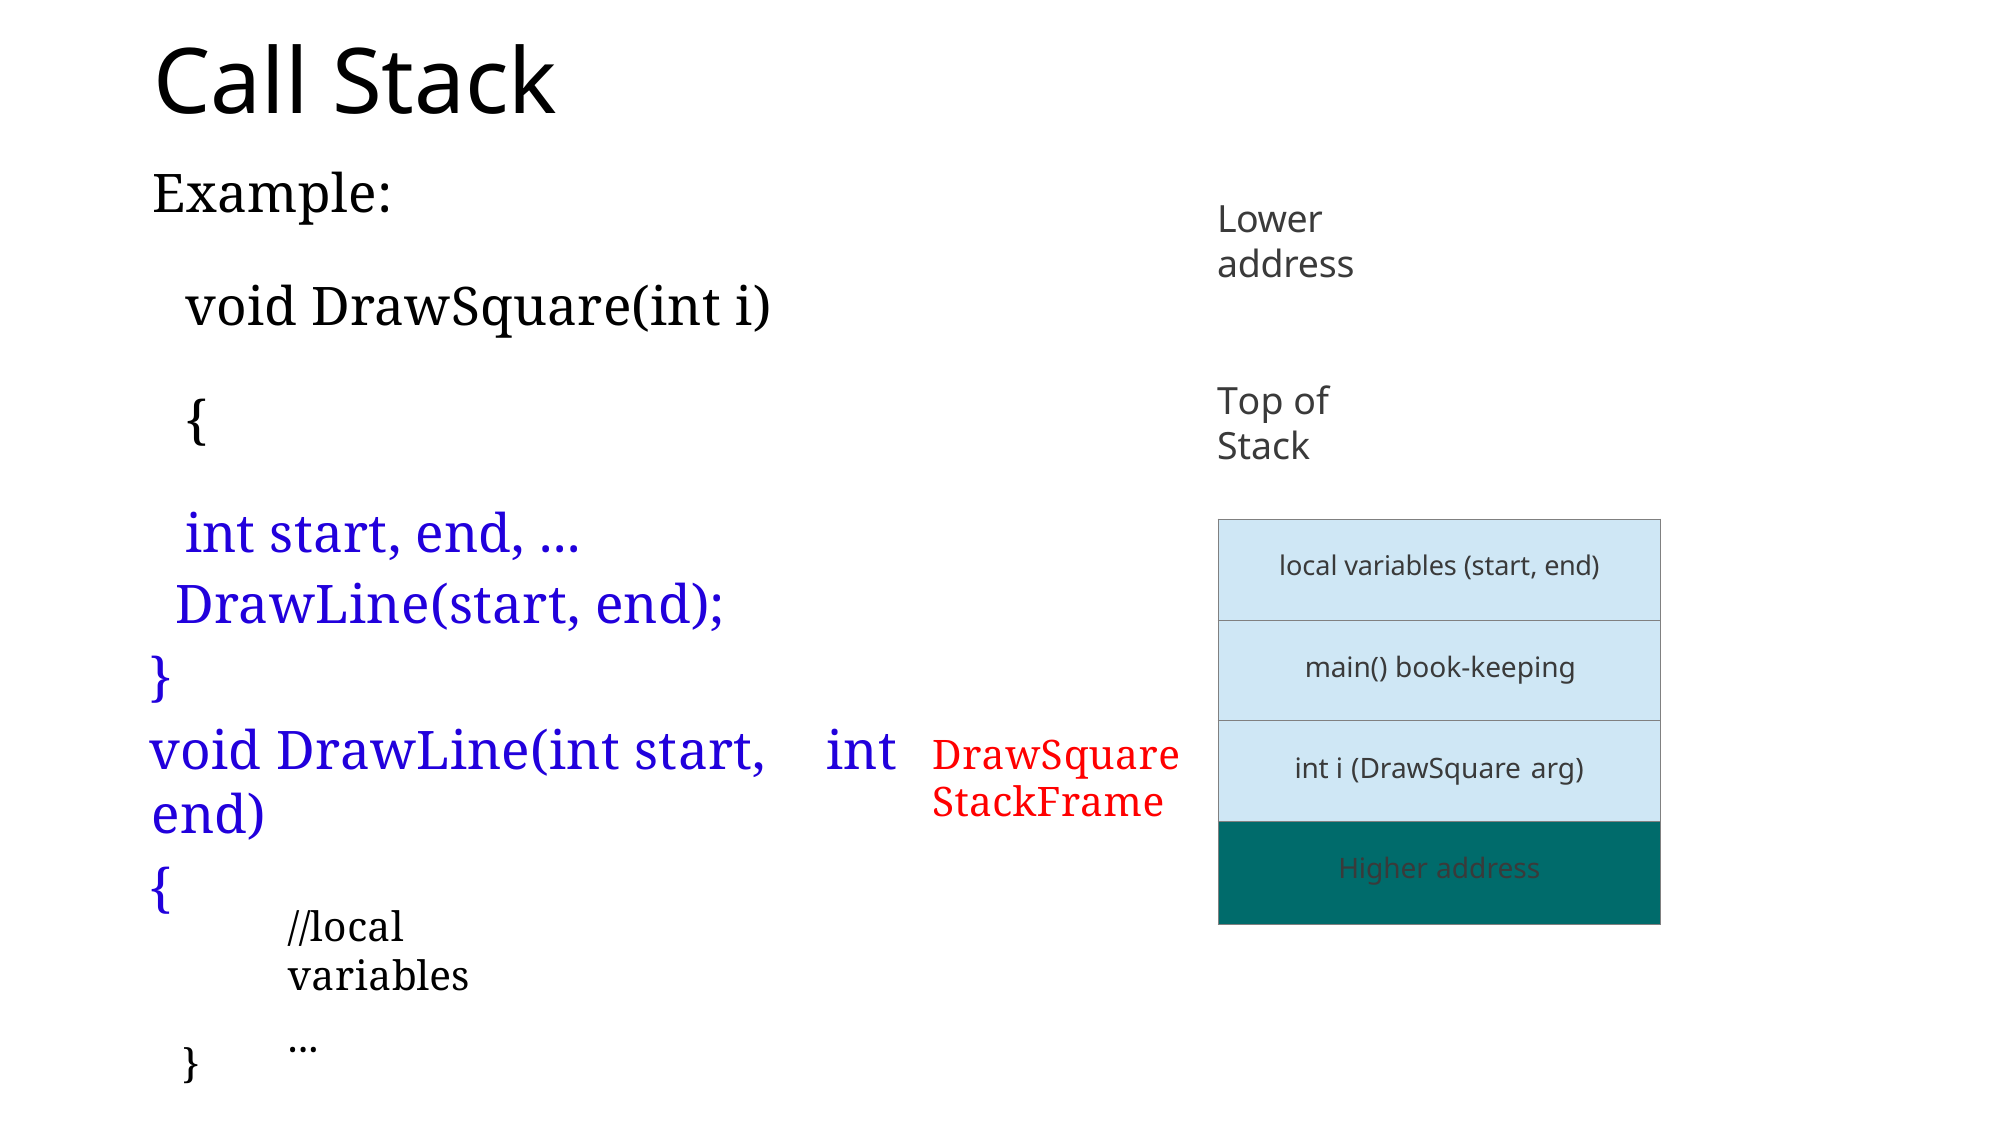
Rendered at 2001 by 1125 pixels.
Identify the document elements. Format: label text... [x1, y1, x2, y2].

text_box //local variables ... [285, 918, 586, 1061]
text_box Lower address [1214, 192, 1463, 286]
text_box Example: void DrawSquare(int i) { int start, end, ... DrawLine(start, end); } void DrawLine(int start, int end) { [149, 120, 1095, 918]
table_cell Higher address [1219, 822, 1660, 924]
title Call Stack [151, 19, 1006, 120]
table_cell main() book-keeping [1219, 621, 1660, 720]
text_box Top of Stack [1215, 375, 1420, 468]
text_box DrawSquare StackFrame [929, 724, 1199, 825]
table_cell int i (DrawSquare arg) [1219, 721, 1660, 821]
table_header local variables (start, end) [1219, 520, 1660, 620]
text_box } [179, 1035, 202, 1087]
